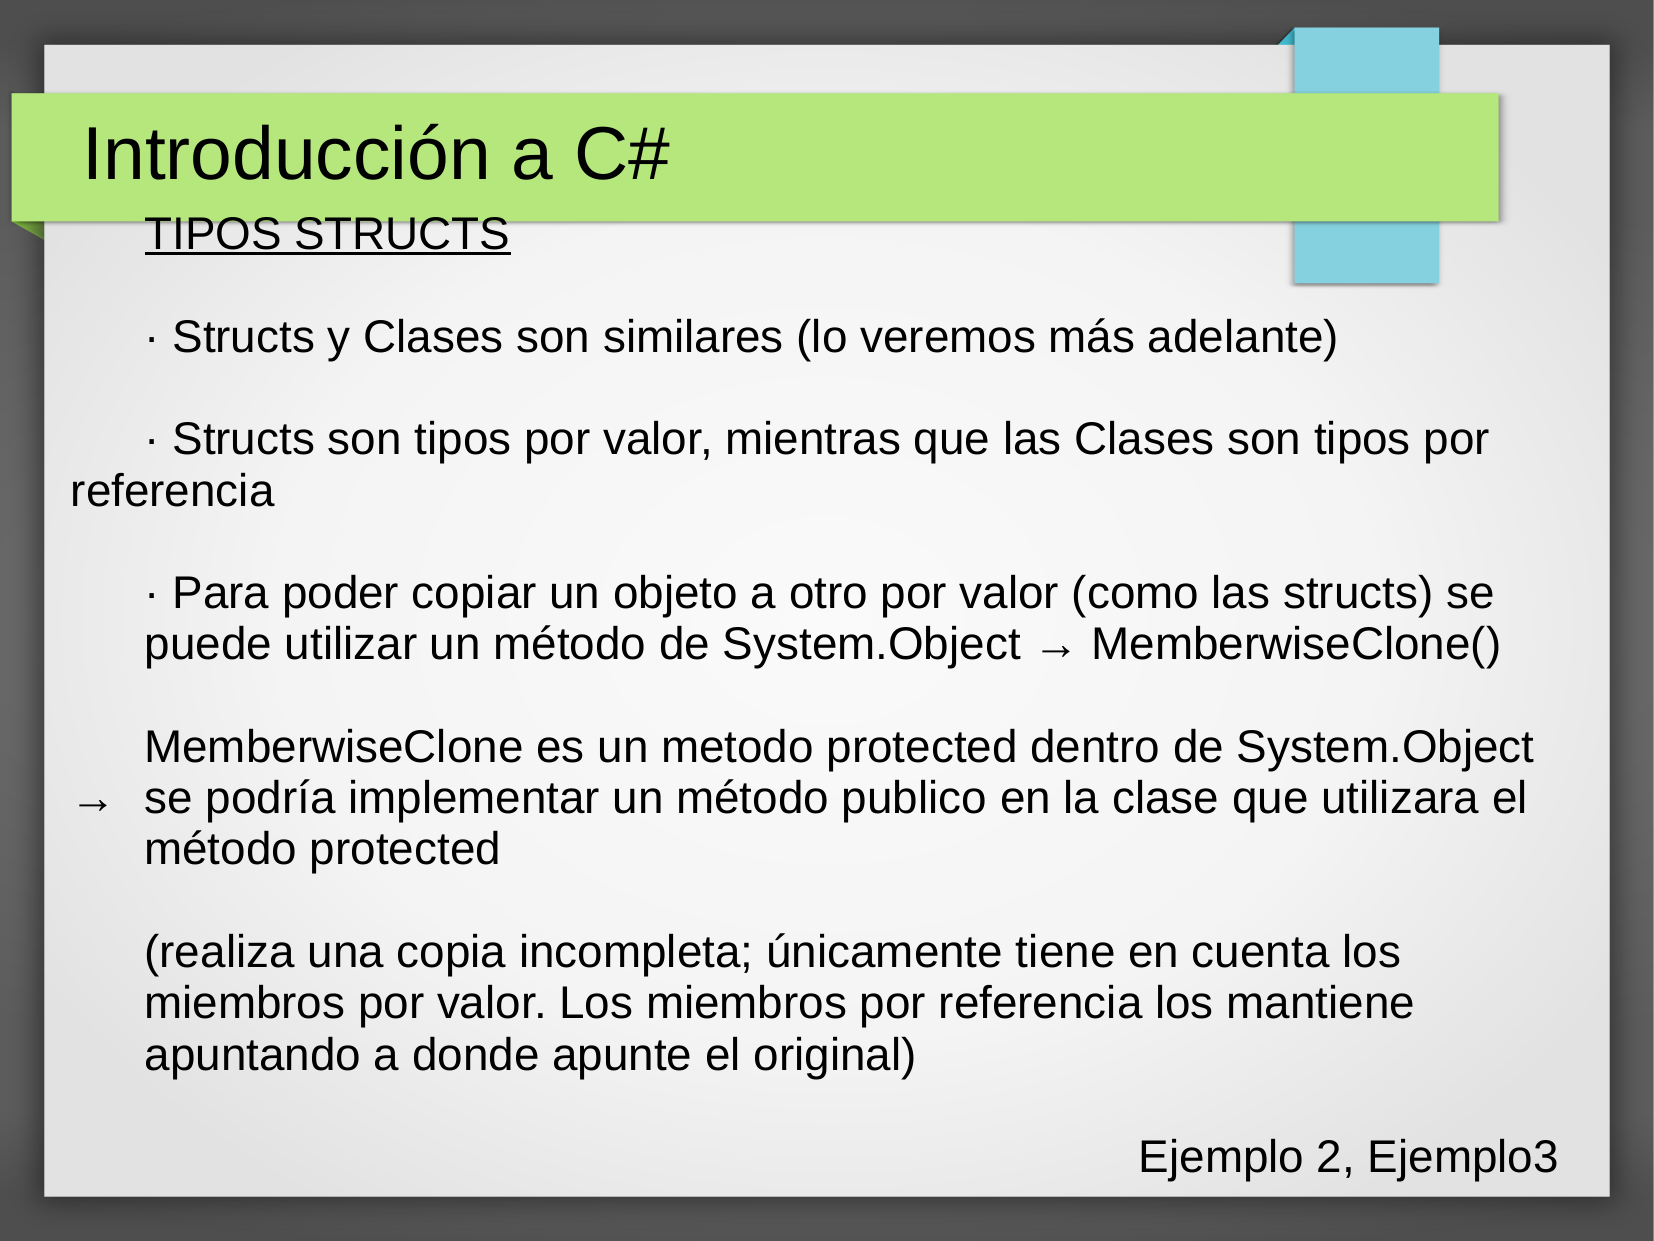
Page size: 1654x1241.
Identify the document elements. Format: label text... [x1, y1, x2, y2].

picture [0, 0, 1654, 1241]
title Introducción a C# [82, 94, 1264, 208]
text_box TIPOS STRUCTS · Structs y Clases son similares (lo veremos más adelante) · Structs son tipos por valor, mientras que las Clases son tipos por referencia · Para poder copiar un objeto a otro por valor (como las structs) se puede utilizar un método de System.Object → MemberwiseClone() MemberwiseClone es un metodo protected dentro de System.Object → se podría implementar un método publico en la clase que utilizara el método protected (realiza una copia incompleta; únicamente tiene en cuenta los miembros por valor. Los miembros por referencia los mantiene apuntando a donde apunte el original) Ejemplo 2, Ejemplo3 [70, 208, 1560, 1183]
